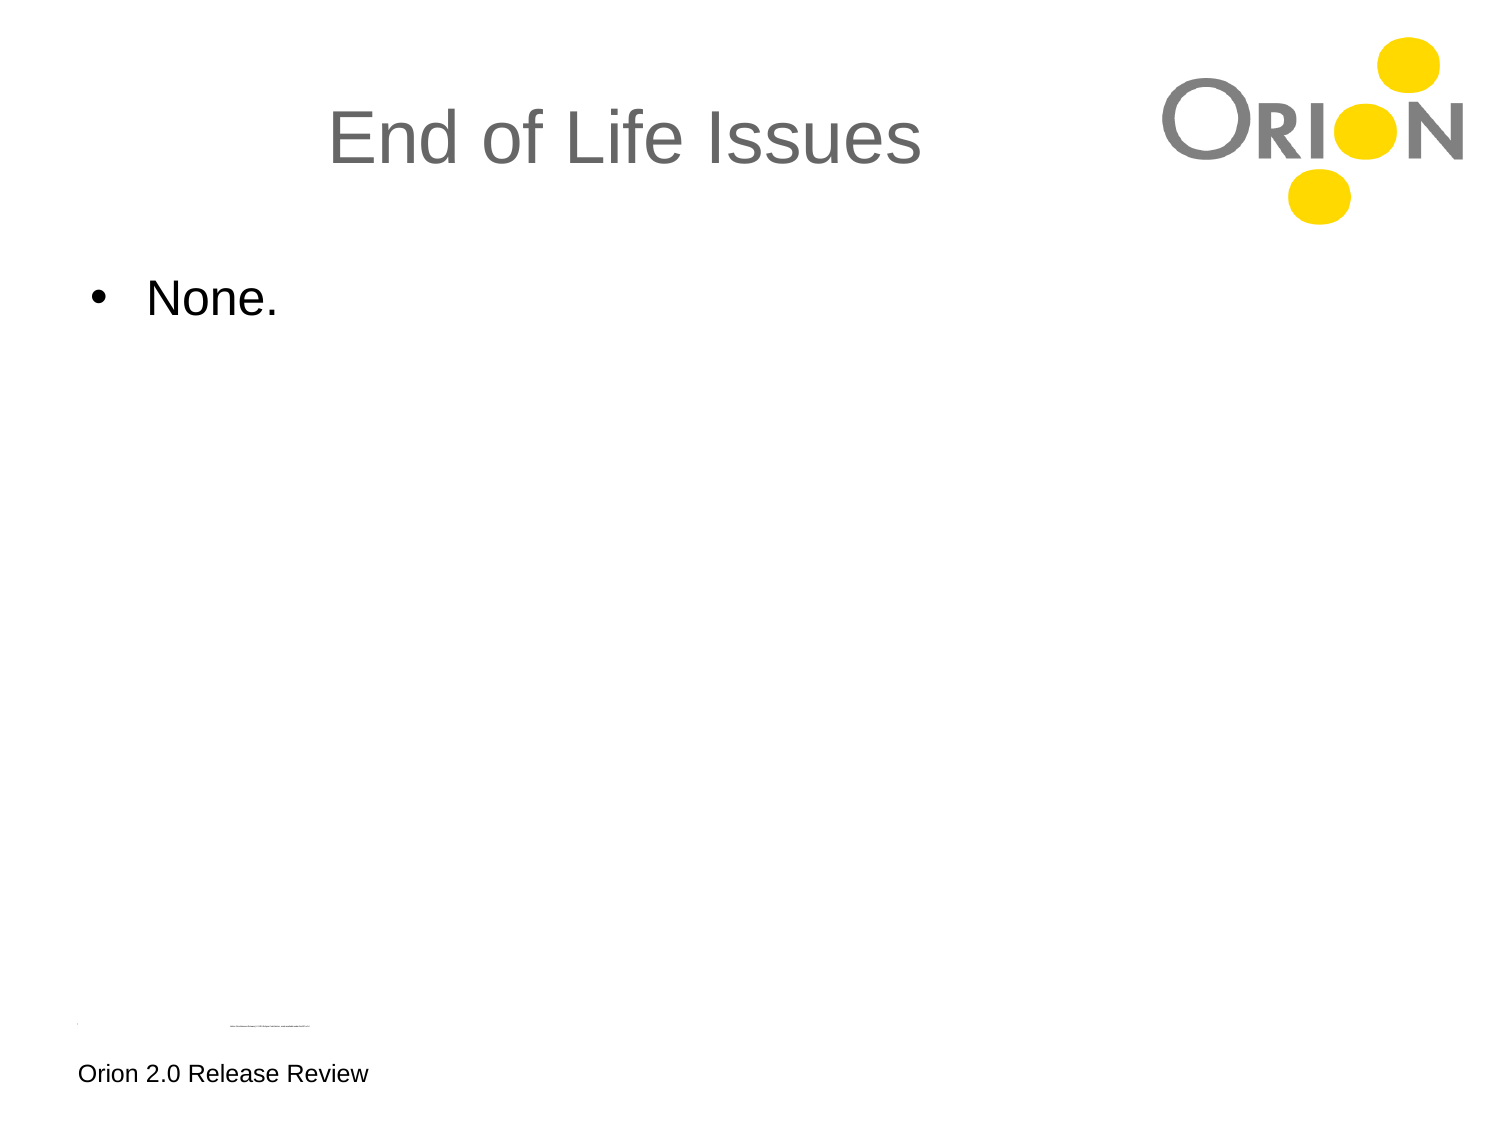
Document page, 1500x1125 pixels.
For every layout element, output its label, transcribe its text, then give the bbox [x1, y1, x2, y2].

title End of Life Issues [74, 45, 1176, 233]
picture [1162, 37, 1463, 225]
list None. [75, 262, 1426, 1006]
